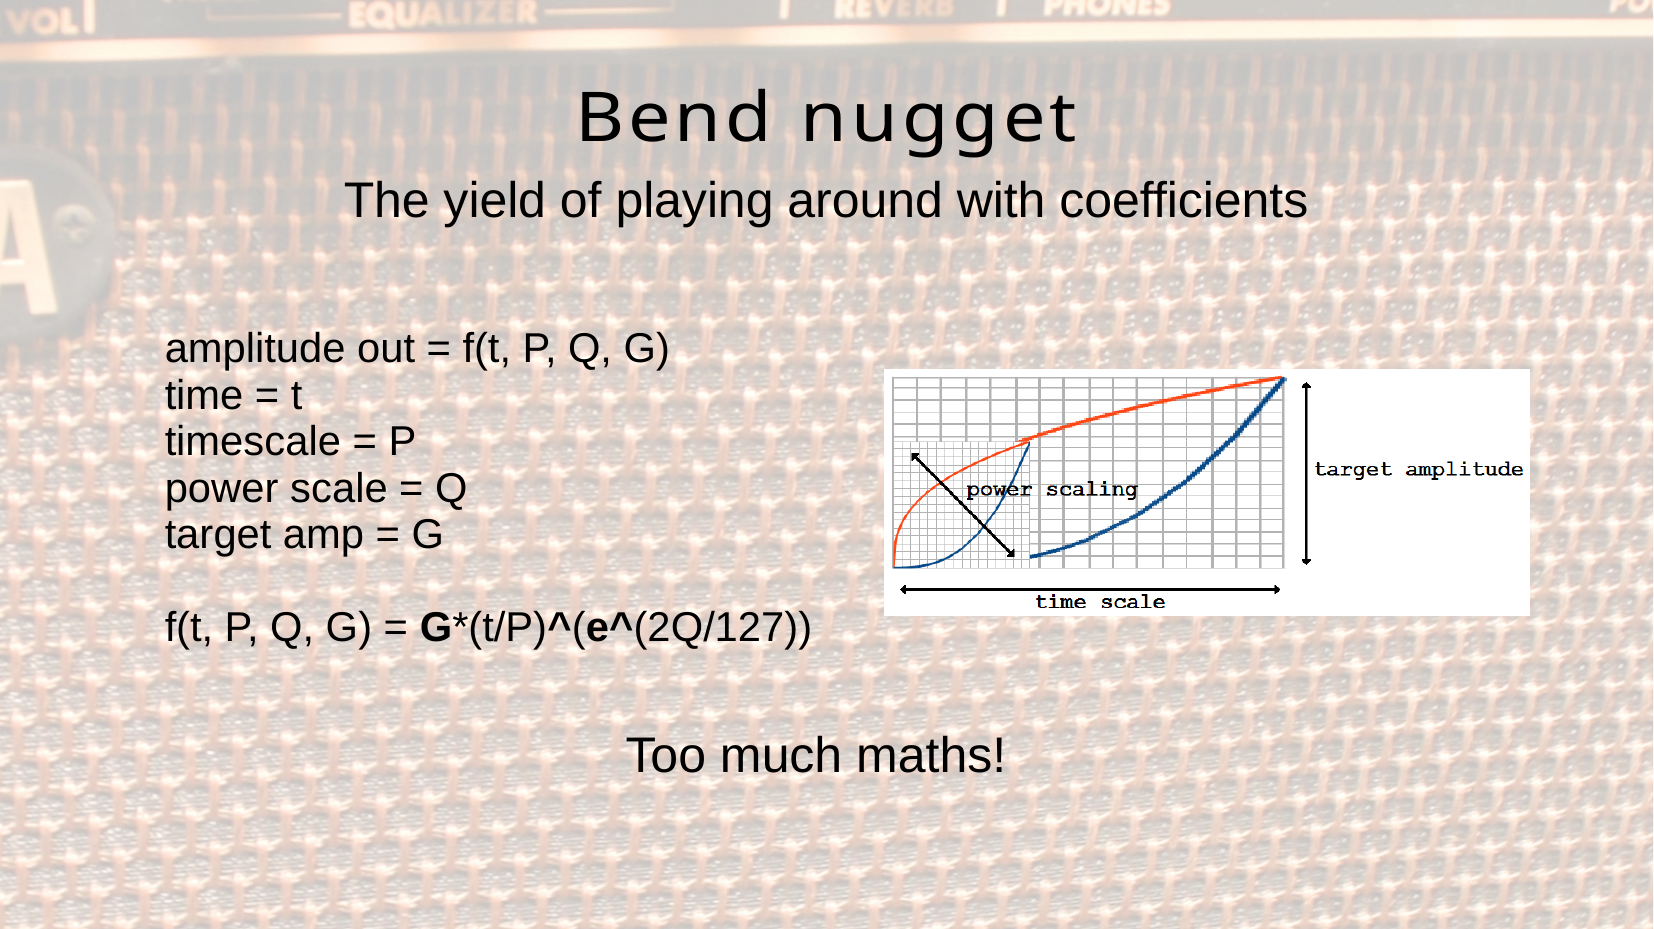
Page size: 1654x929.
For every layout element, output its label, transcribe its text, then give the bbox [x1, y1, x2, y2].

picture [0, 0, 1654, 929]
text_box amplitude out = f(t, P, Q, G) time = t timescale = P power scale = Q target amp = G f(t, P, Q, G) = G*(t/P)^(e^(2Q/127)) [150, 317, 856, 662]
list The yield of playing around with coefficients [82, 172, 1571, 286]
list Too much maths! [72, 727, 1561, 841]
title Bend nugget [82, 36, 1571, 172]
